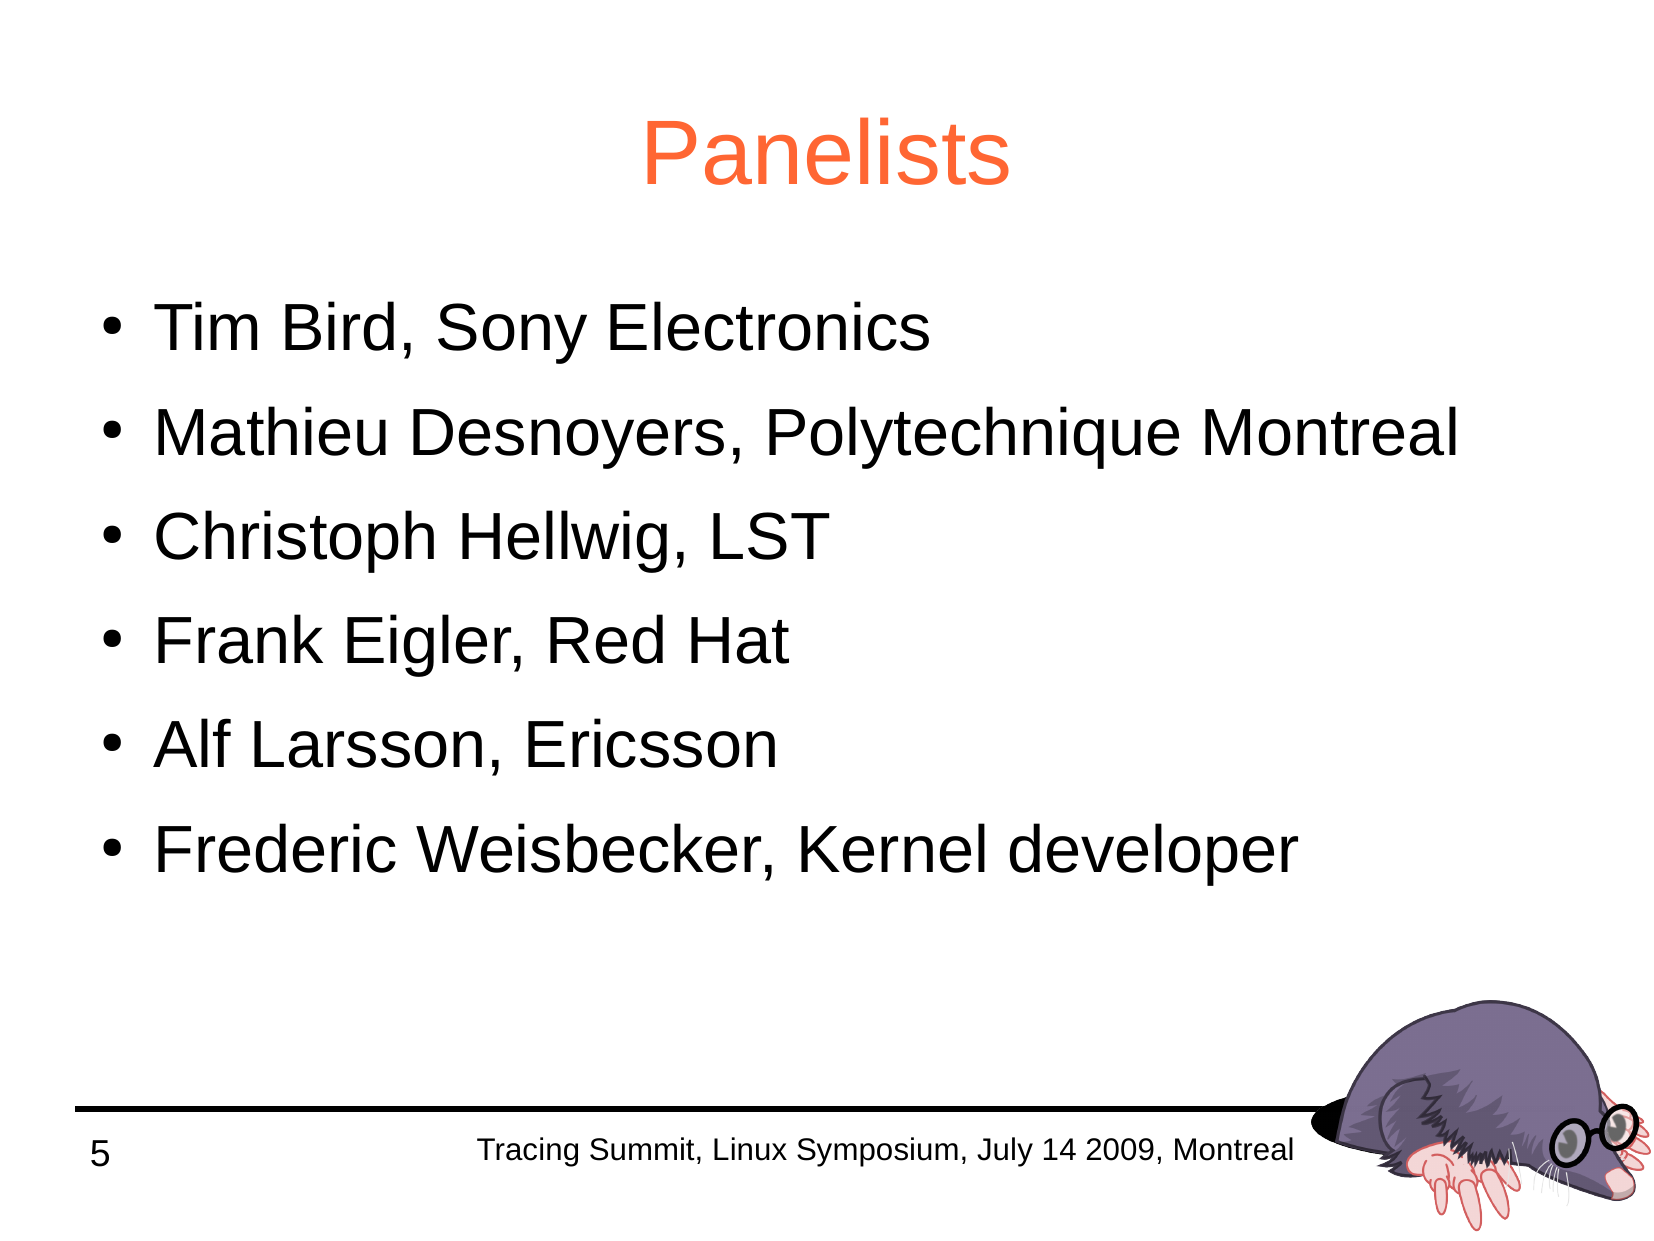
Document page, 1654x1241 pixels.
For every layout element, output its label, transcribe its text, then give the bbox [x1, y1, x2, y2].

title Panelists [82, 56, 1571, 250]
picture [1311, 1000, 1651, 1241]
list Tim Bird, Sony Electronics Mathieu Desnoyers, Polytechnique Montreal Christoph Hellwig, LST Frank Eigler, Red Hat Alf Larsson, Ericsson Frederic Weisbecker, Kernel developer [82, 290, 1571, 1109]
